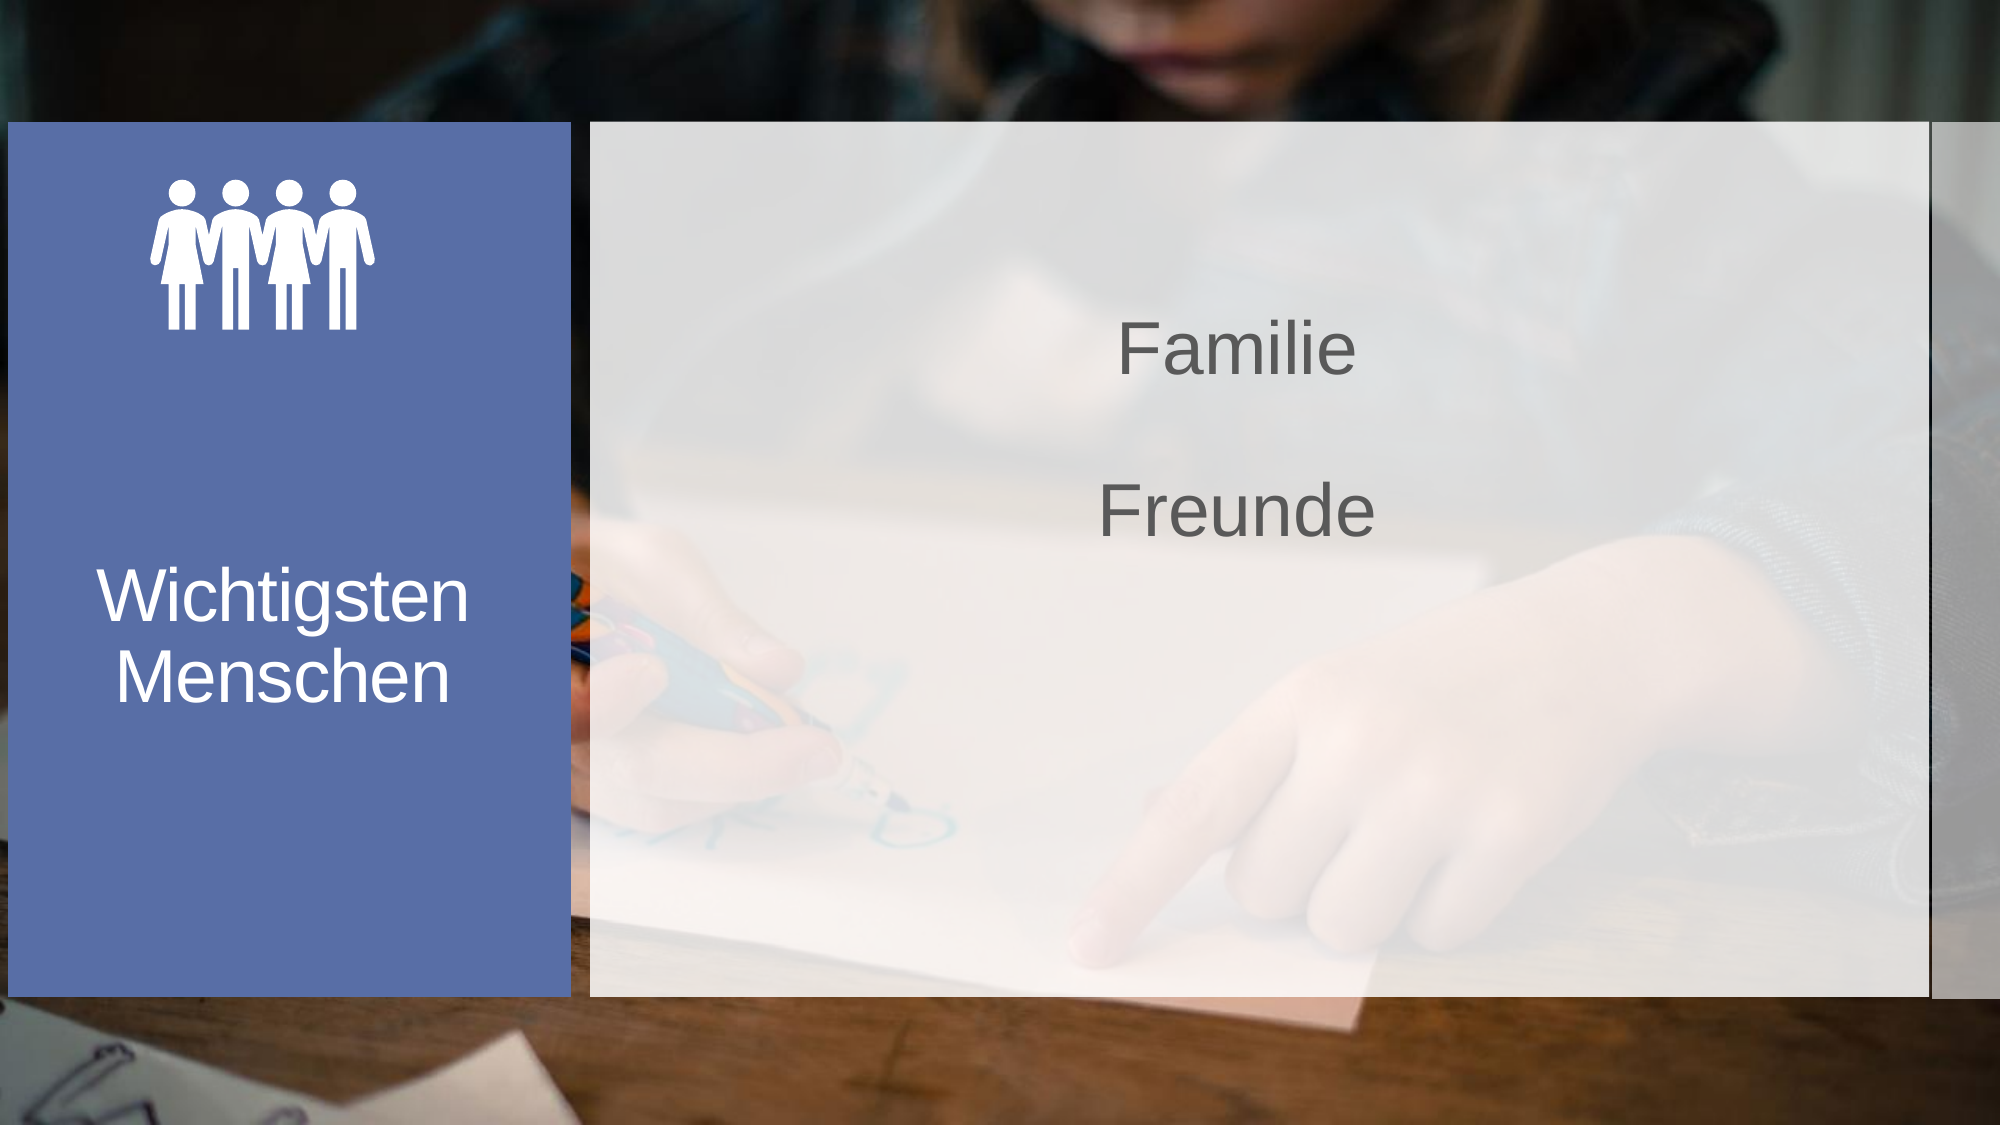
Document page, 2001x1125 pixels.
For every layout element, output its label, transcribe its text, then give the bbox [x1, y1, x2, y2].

title Wichtigsten Menschen [41, 335, 526, 940]
text_box [8, 122, 571, 997]
text_box [1932, 122, 2000, 999]
list Freunde [1082, 433, 1399, 591]
picture [0, 0, 2000, 1125]
list Familie [1101, 254, 1418, 447]
text_box [590, 122, 1929, 997]
